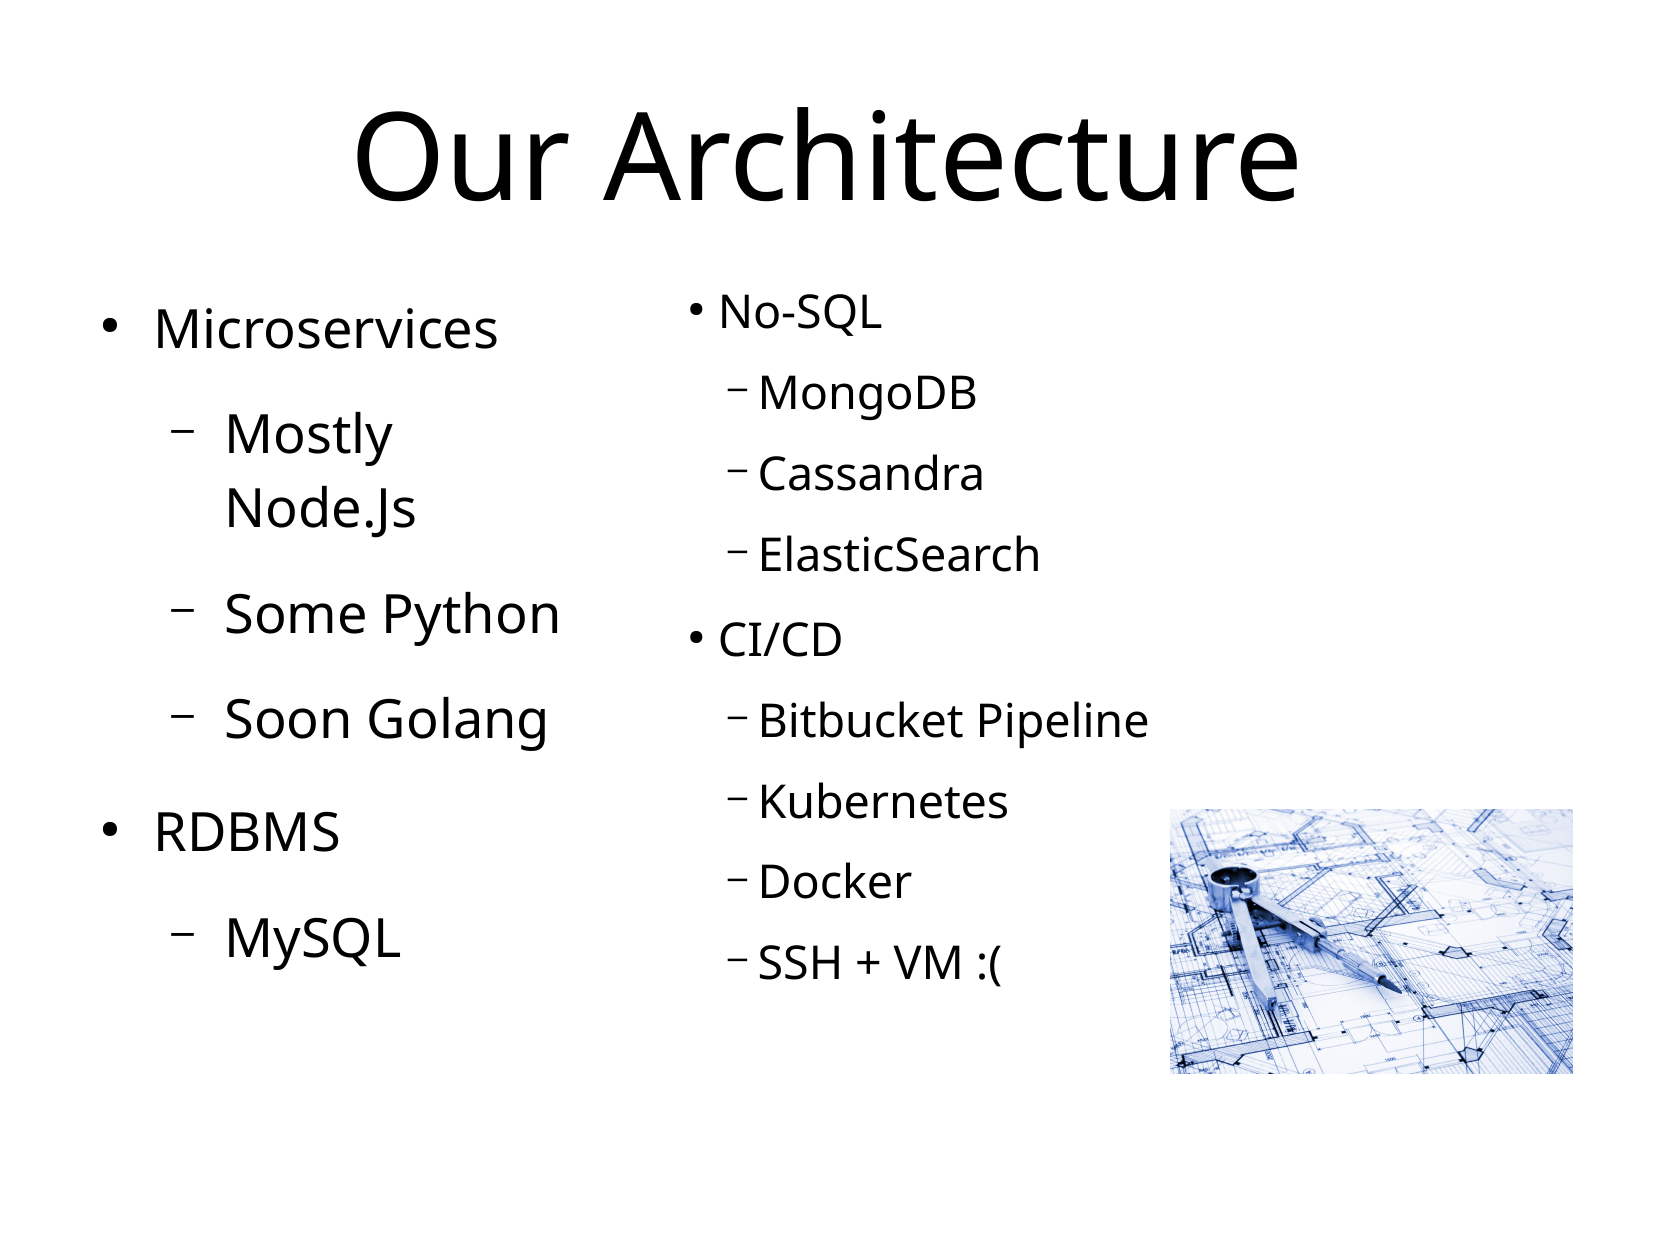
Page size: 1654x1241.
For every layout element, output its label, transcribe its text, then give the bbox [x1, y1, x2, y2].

list No-SQL MongoDB Cassandra ElasticSearch CI/CD Bitbucket Pipeline Kubernetes Docker SSH + VM :( [678, 278, 1301, 999]
list Microservices Mostly Node.Js Some Python Soon Golang RDBMS MySQL [82, 290, 601, 1010]
title Our Architecture [82, 49, 1571, 257]
picture [1170, 809, 1573, 1074]
